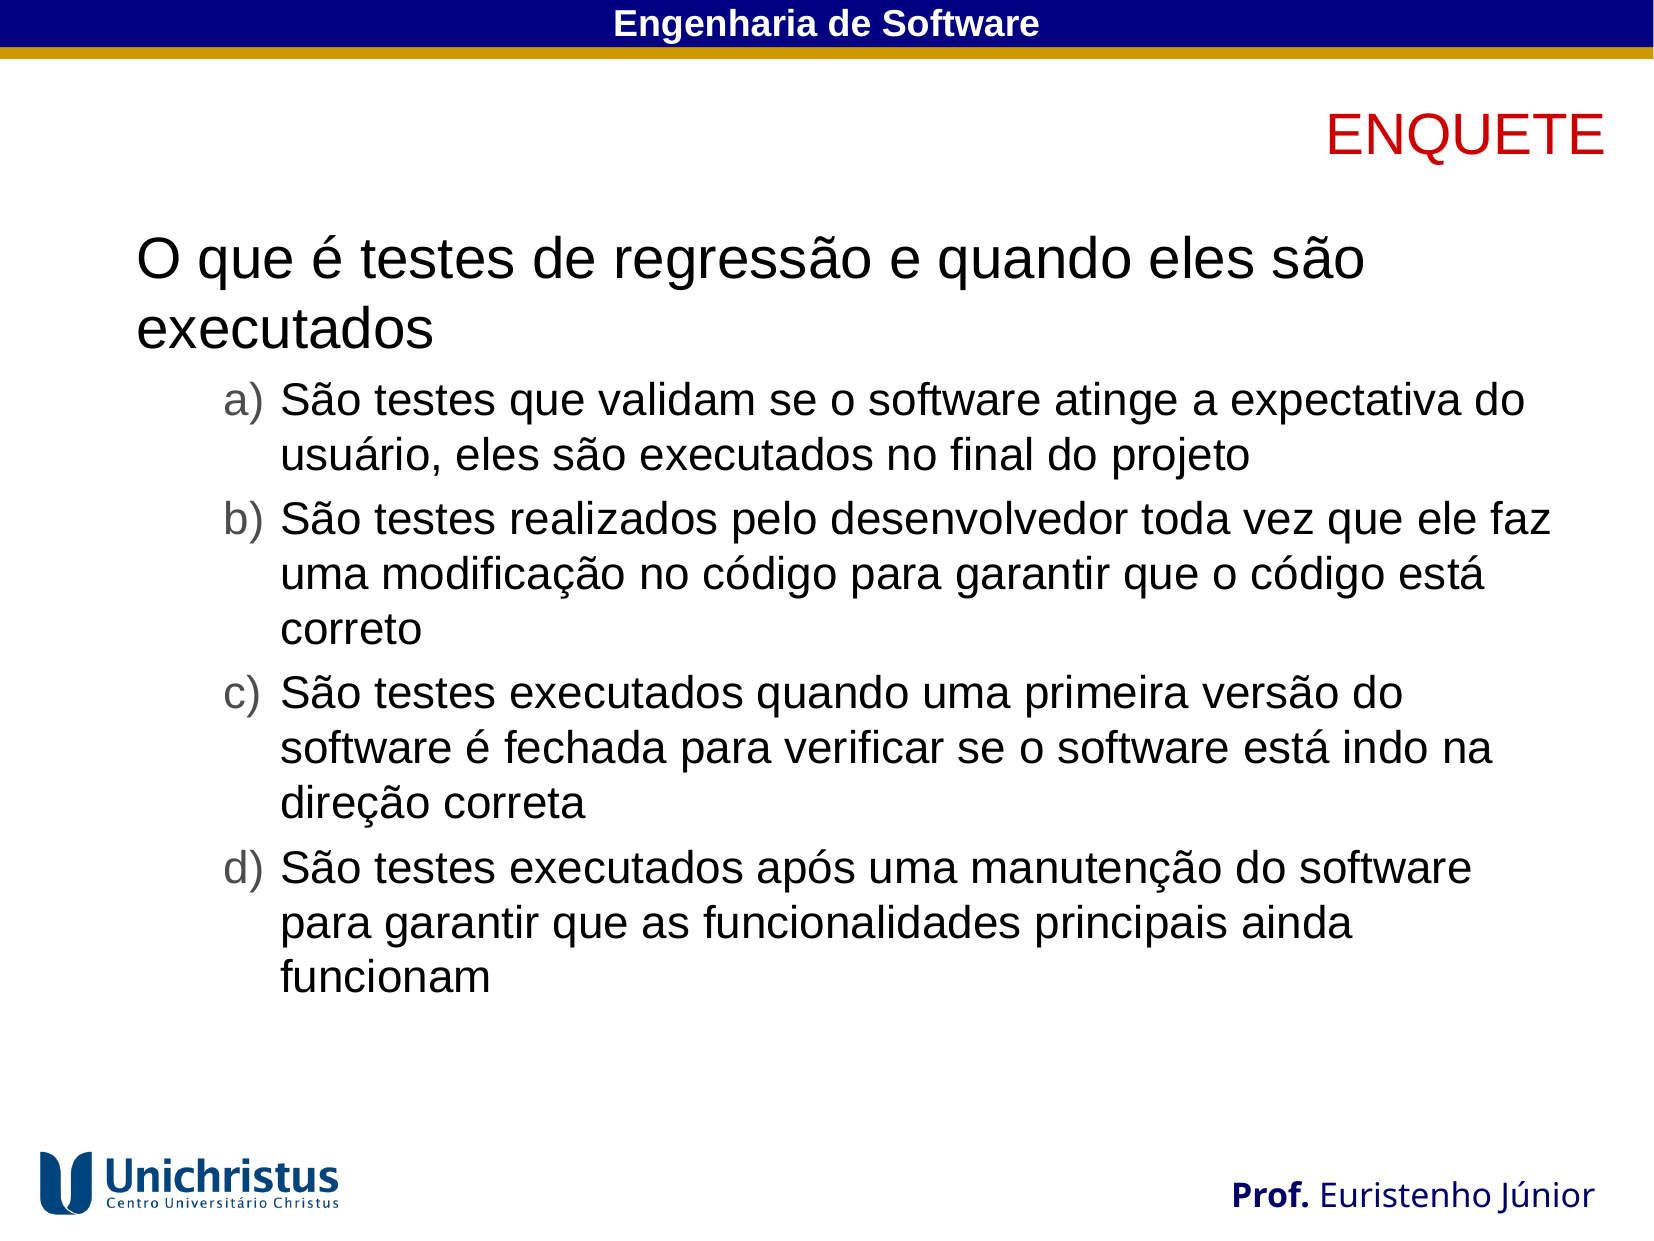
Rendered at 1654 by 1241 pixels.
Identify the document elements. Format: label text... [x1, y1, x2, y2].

text_box Engenharia de Software [0, 0, 1654, 48]
text_box [0, 48, 1654, 60]
picture [35, 1148, 343, 1217]
text_box Prof. Euristenho Júnior [1216, 1163, 1654, 1224]
list O que é testes de regressão e quando eles são executados São testes que validam se o software atinge a expectativa do usuário, eles são executados no final do projeto São testes realizados pelo desenvolvedor toda vez que ele faz uma modificação no código para garantir que o código está correto São testes executados quando uma primeira versão do software é fechada para verificar se o software está indo na direção correta São testes executados após uma manutenção do software para garantir que as funcionalidades principais ainda funcionam [59, 212, 1583, 1010]
text_box ENQUETE [1311, 94, 1622, 189]
